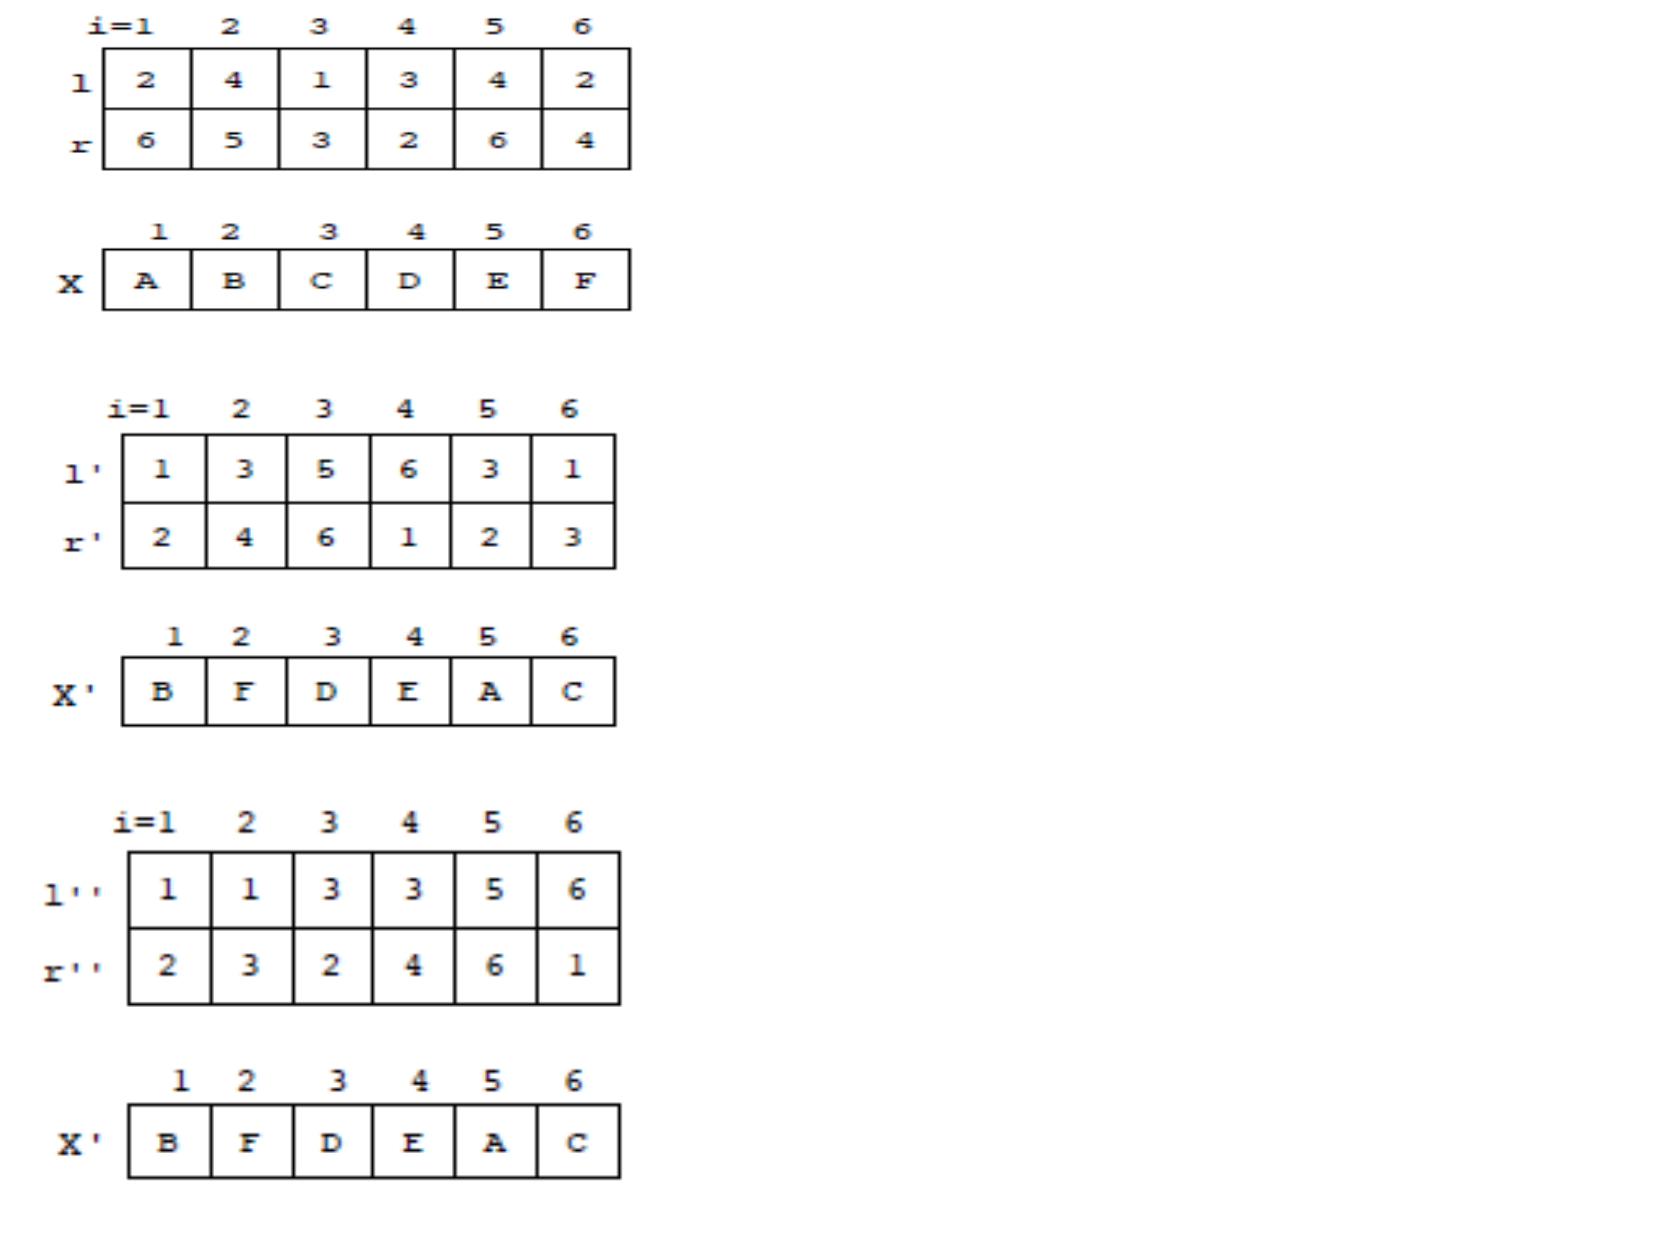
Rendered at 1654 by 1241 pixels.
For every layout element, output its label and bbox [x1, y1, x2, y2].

picture [0, 0, 721, 346]
picture [0, 794, 721, 1229]
picture [0, 374, 685, 781]
